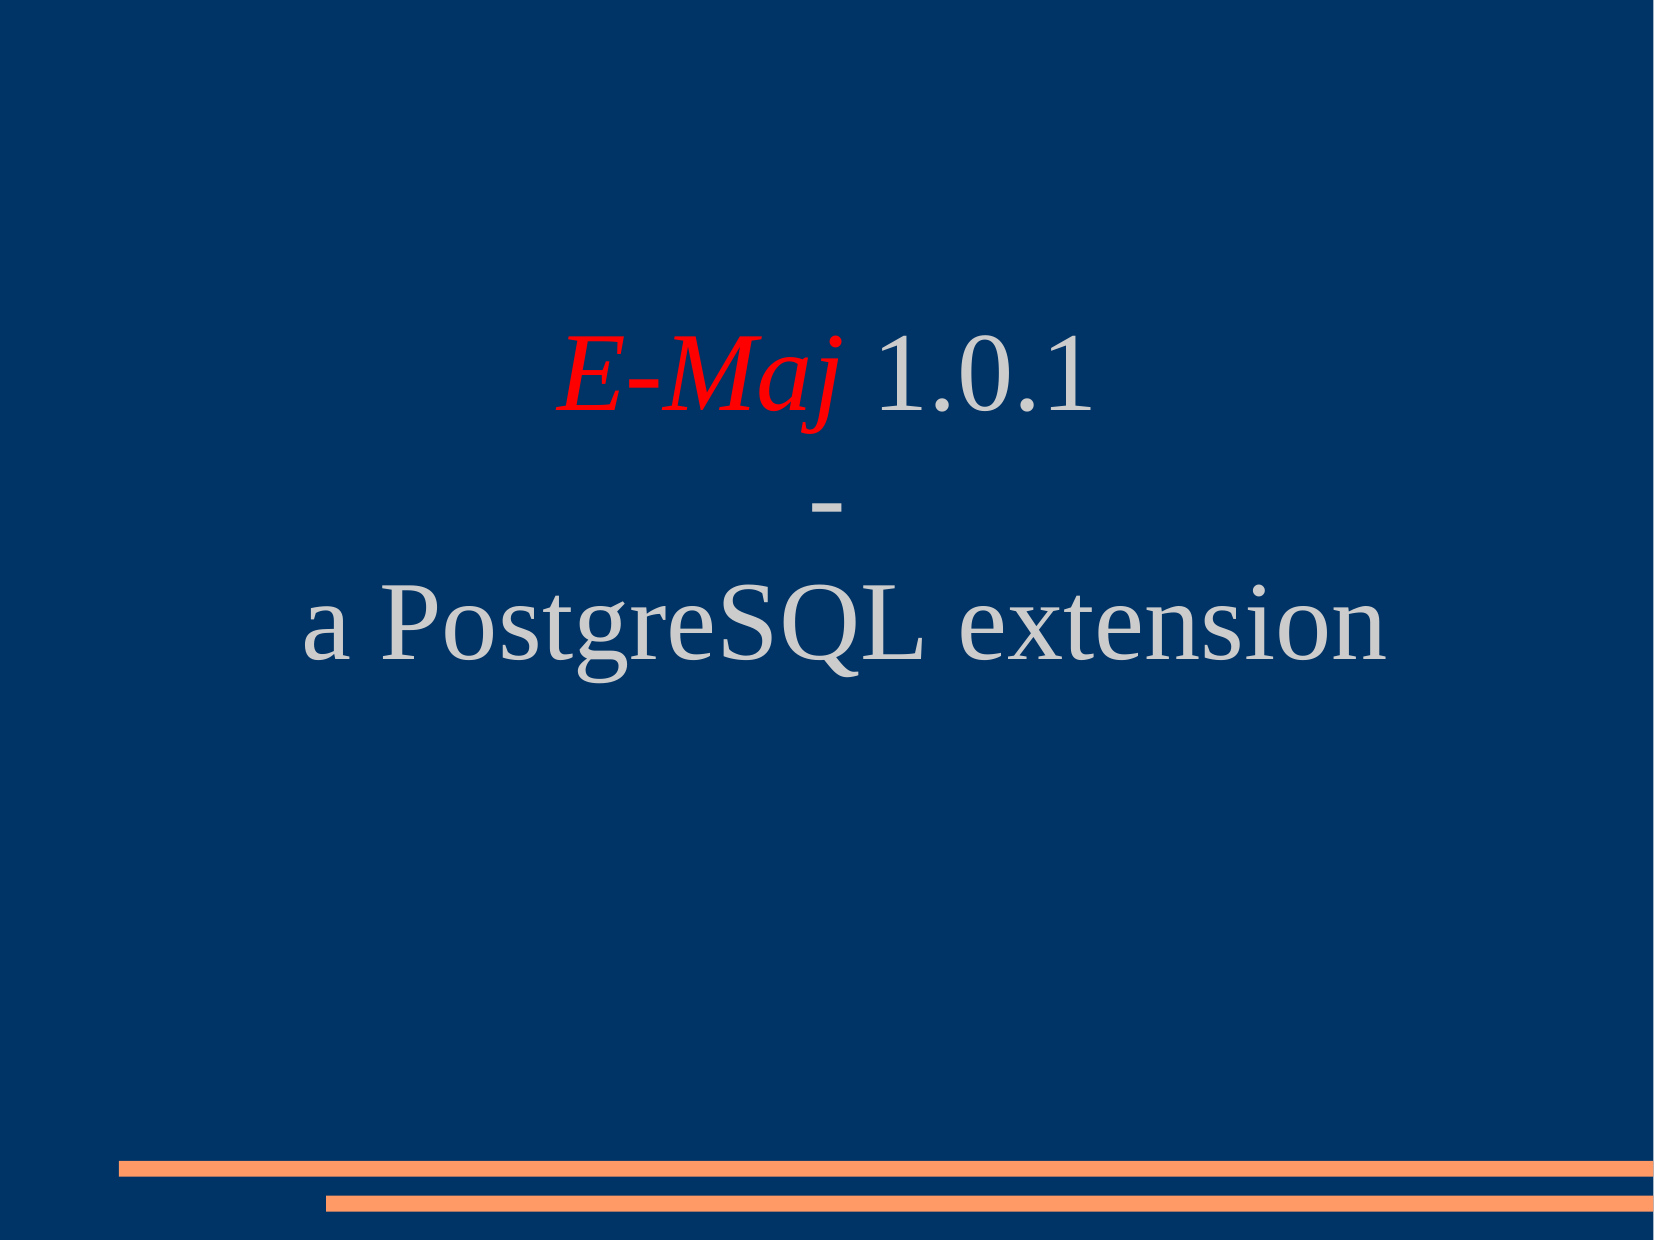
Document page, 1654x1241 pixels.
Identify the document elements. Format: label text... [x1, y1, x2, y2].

subtitle E-Maj 1.0.1 - a PostgreSQL extension [121, 46, 1534, 1132]
